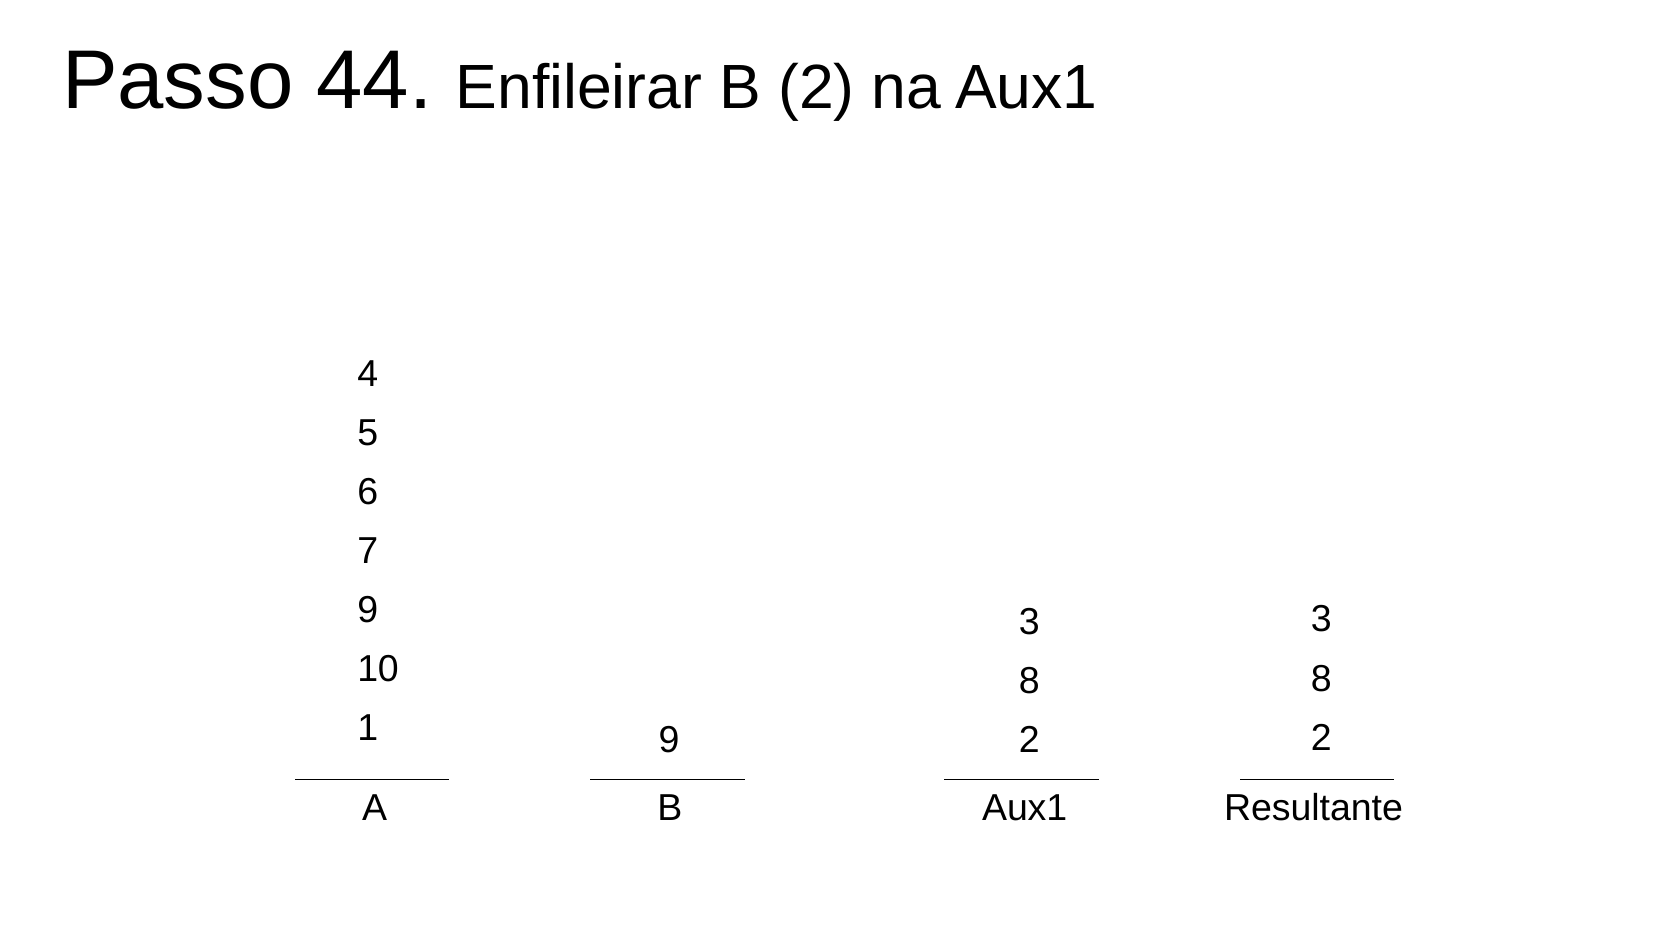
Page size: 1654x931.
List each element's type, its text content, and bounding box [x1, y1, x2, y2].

text_box 3 [1003, 592, 1055, 650]
text_box A [347, 779, 508, 837]
text_box 6 [342, 462, 426, 520]
text_box 8 [1003, 651, 1055, 709]
text_box 9 [643, 710, 695, 768]
text_box Resultante [1209, 779, 1418, 837]
text_box 2 [1296, 708, 1347, 766]
text_box Aux1 [967, 780, 1083, 837]
text_box B [642, 780, 698, 837]
text_box 8 [1296, 649, 1347, 707]
text_box 9 [342, 580, 426, 638]
text_box 4 [342, 344, 426, 402]
text_box 3 [1296, 590, 1347, 648]
text_box 5 [342, 403, 426, 461]
text_box 10 [342, 640, 426, 697]
text_box 2 [1003, 710, 1055, 768]
text_box 7 [342, 521, 426, 579]
text_box Passo 44. Enfileirar B (2) na Aux1 [47, 25, 1607, 274]
text_box 1 [342, 699, 426, 756]
